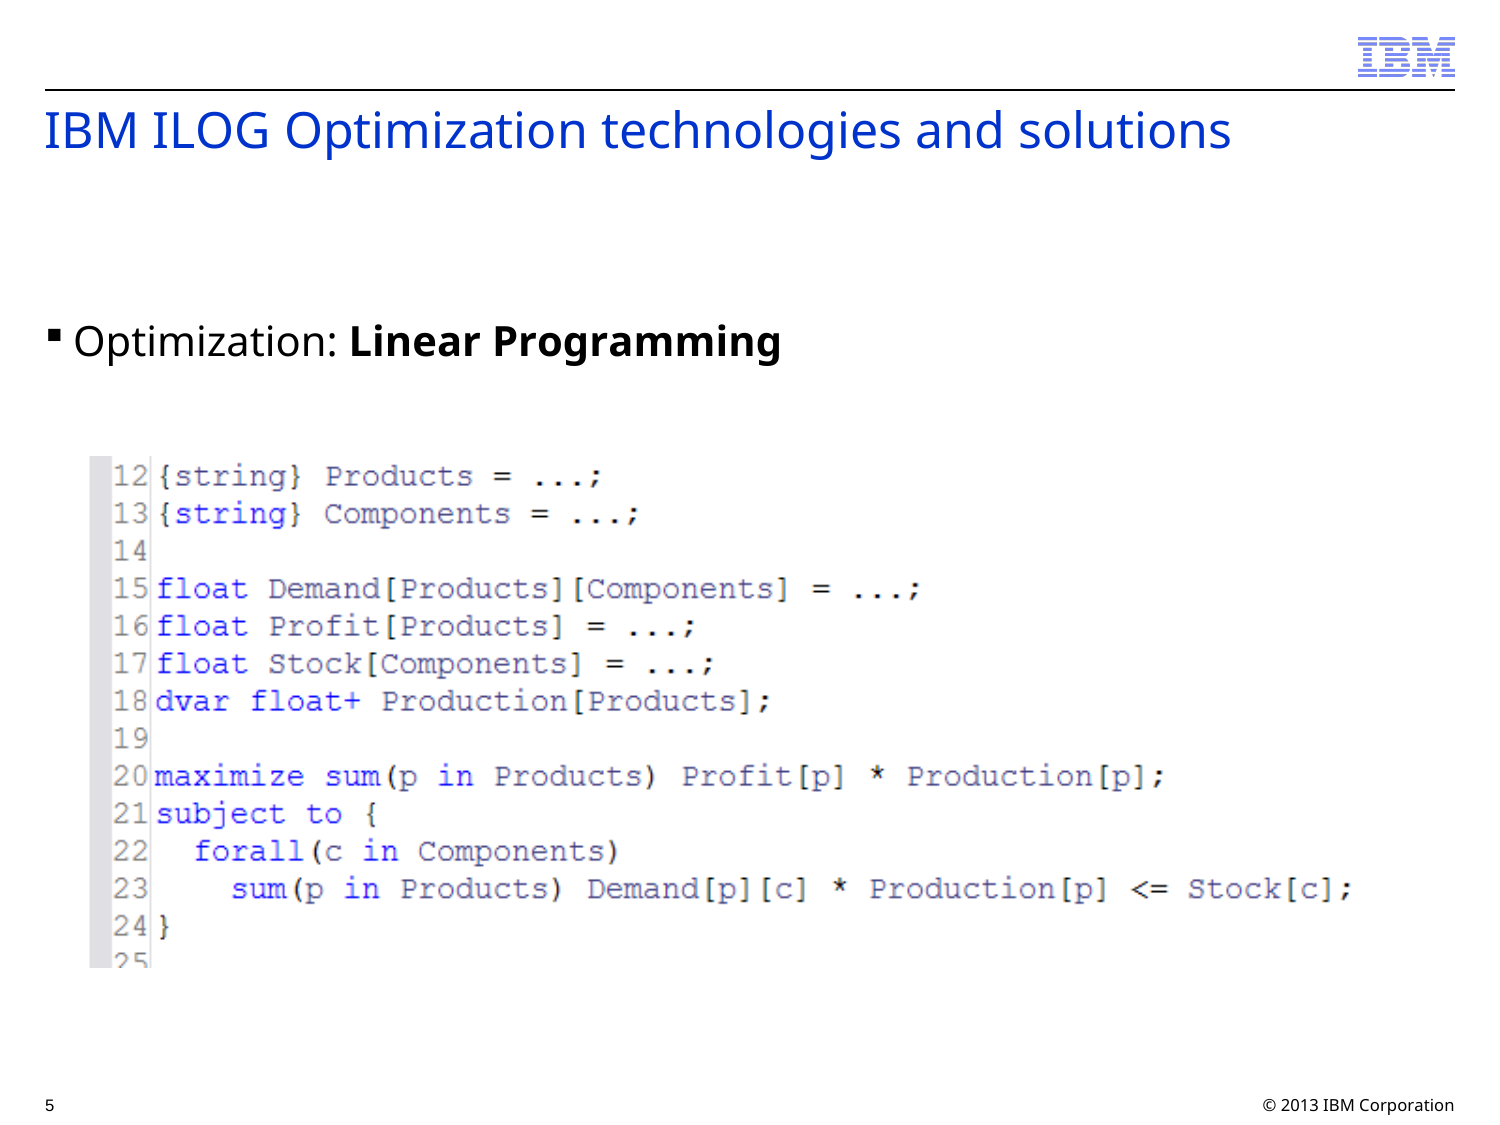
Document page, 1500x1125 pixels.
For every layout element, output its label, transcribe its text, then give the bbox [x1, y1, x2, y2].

title IBM ILOG Optimization technologies and solutions [29, 97, 1455, 203]
picture [1358, 37, 1455, 77]
picture [88, 456, 1484, 968]
list Optimization: Linear Programming [29, 307, 1455, 1043]
